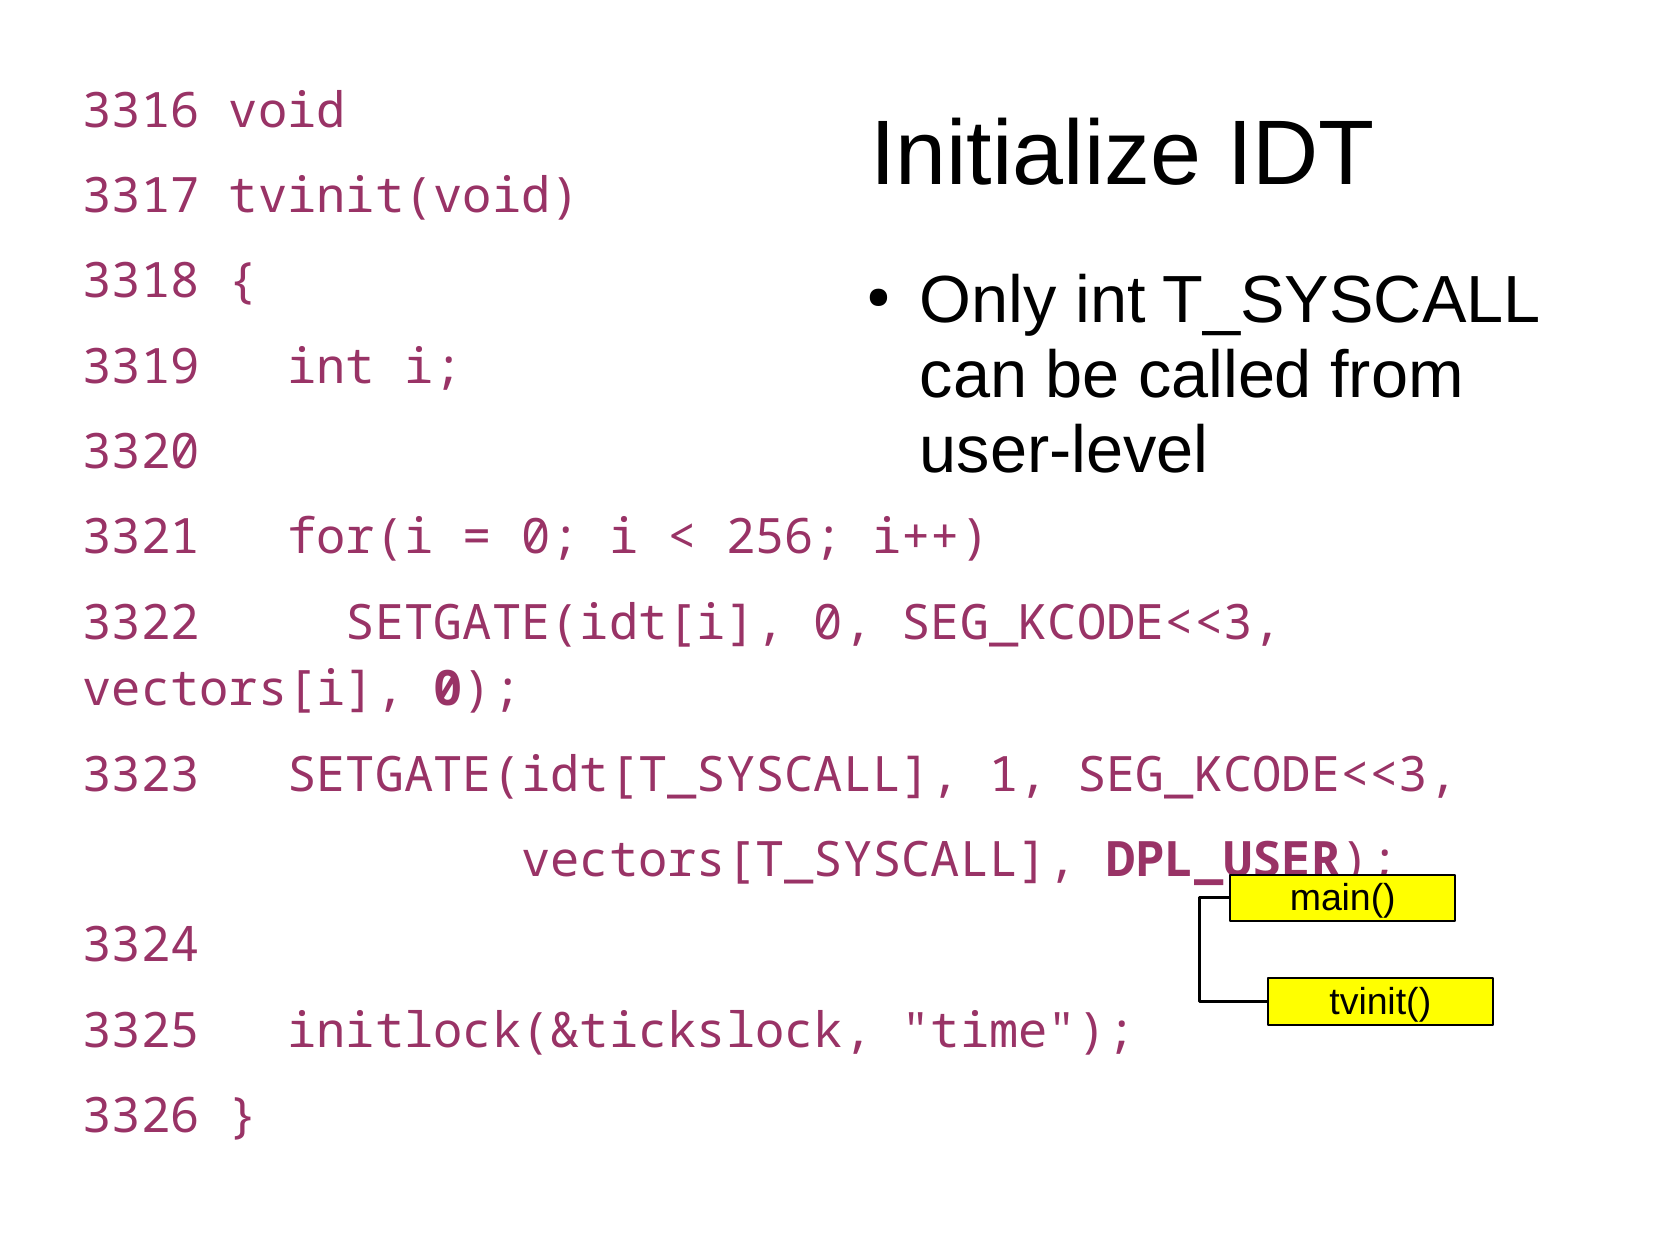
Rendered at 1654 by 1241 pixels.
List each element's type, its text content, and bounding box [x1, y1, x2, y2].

title Initialize IDT [675, 49, 1571, 257]
text_box tvinit() [1267, 978, 1493, 1025]
text_box main() [1230, 874, 1456, 921]
list 3316 void 3317 tvinit(void) 3318 { 3319 int i; 3320 3321 for(i = 0; i < 256; i++) 3322 SETGATE(idt[i], 0, SEG_KCODE<<3, vectors[i], 0); 3323 SETGATE(idt[T_SYSCALL], 1, SEG_KCODE<<3, vectors[T_SYSCALL], DPL_USER); 3324 3325 initlock(&tickslock, "time"); 3326 } [82, 75, 1571, 1163]
list Only int T_SYSCALL can be called from user-level [848, 262, 1576, 682]
